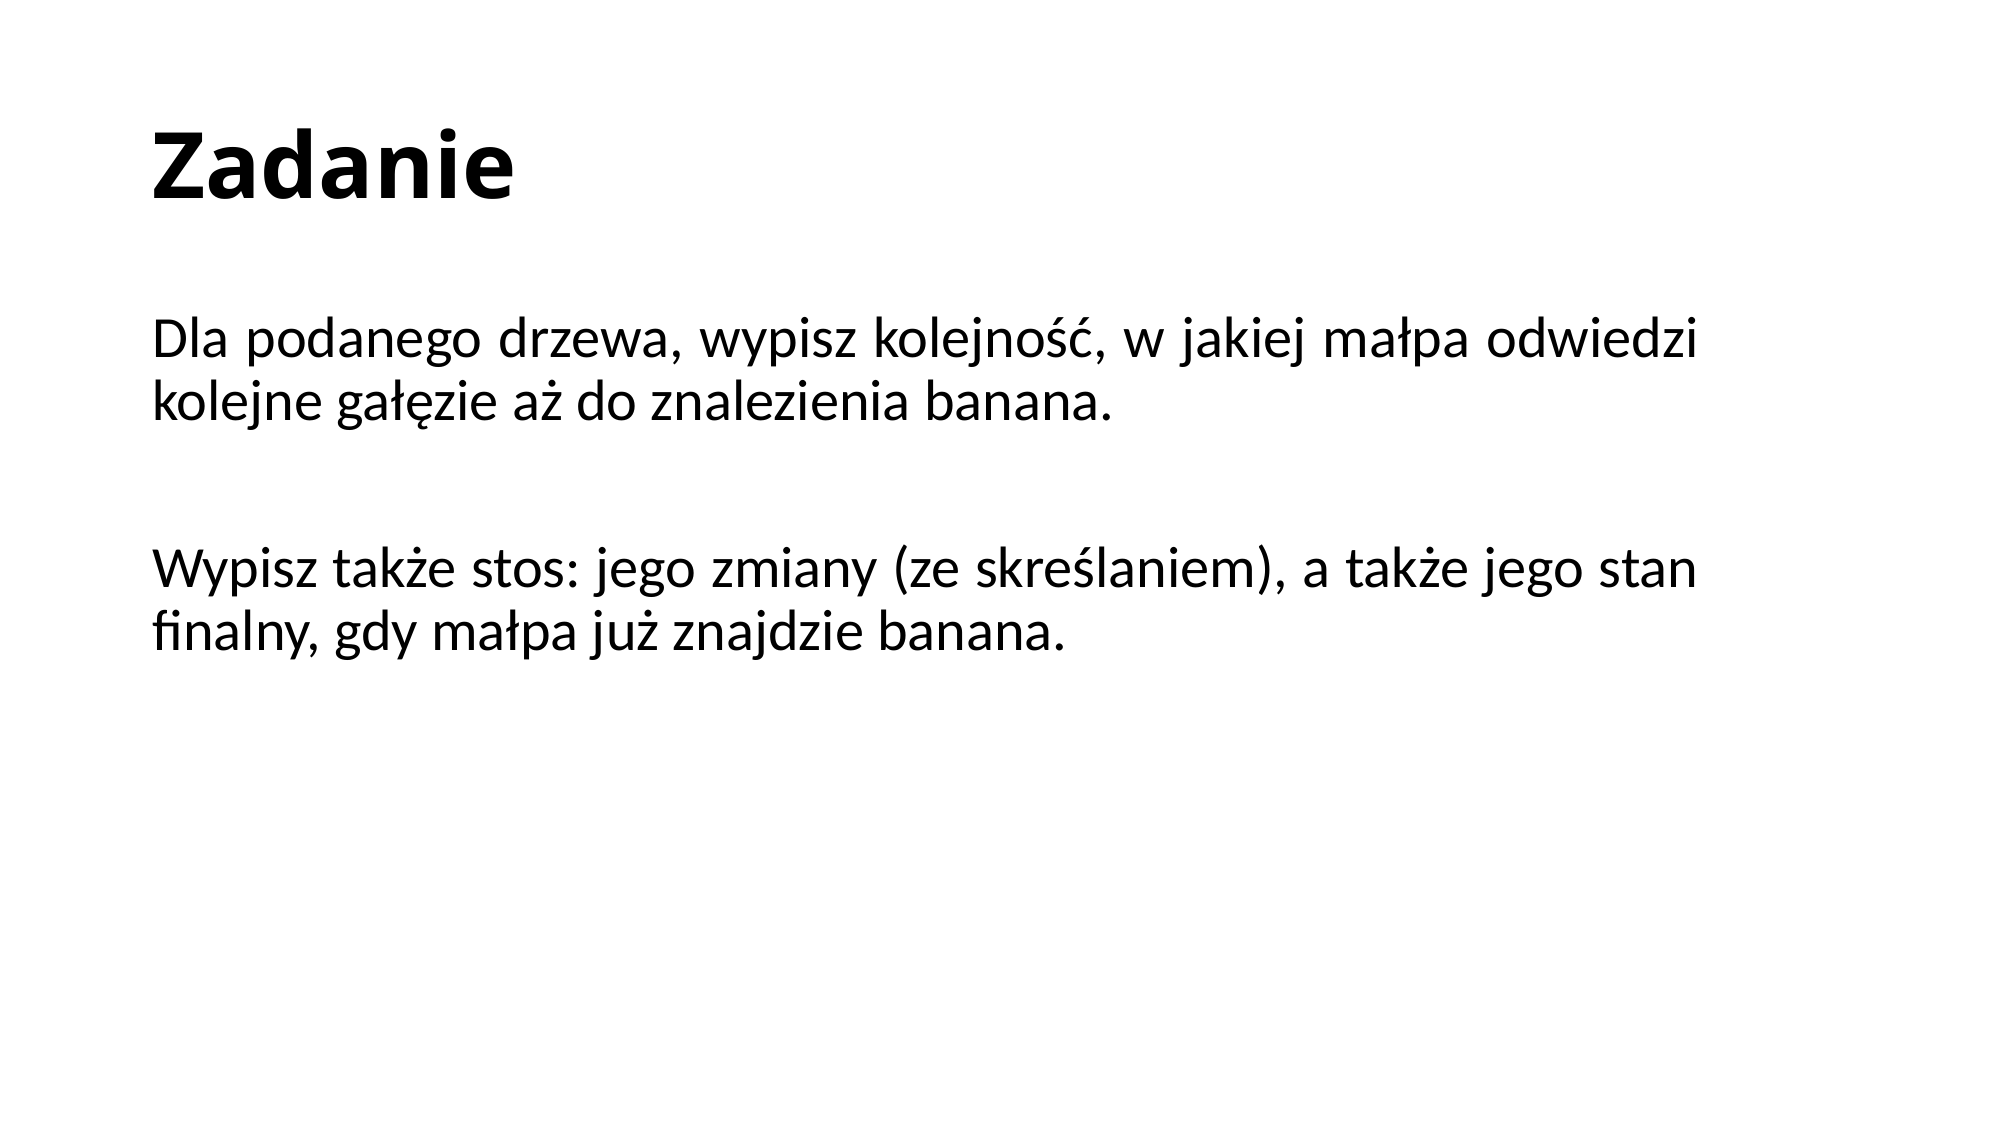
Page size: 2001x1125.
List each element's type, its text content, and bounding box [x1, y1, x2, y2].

title Zadanie [137, 59, 1863, 278]
list Dla podanego drzewa, wypisz kolejność, w jakiej małpa odwiedzi kolejne gałęzie aż do znalezienia banana. Wypisz także stos: jego zmiany (ze skreślaniem), a także jego stan finalny, gdy małpa już znajdzie banana. [137, 299, 1863, 1014]
